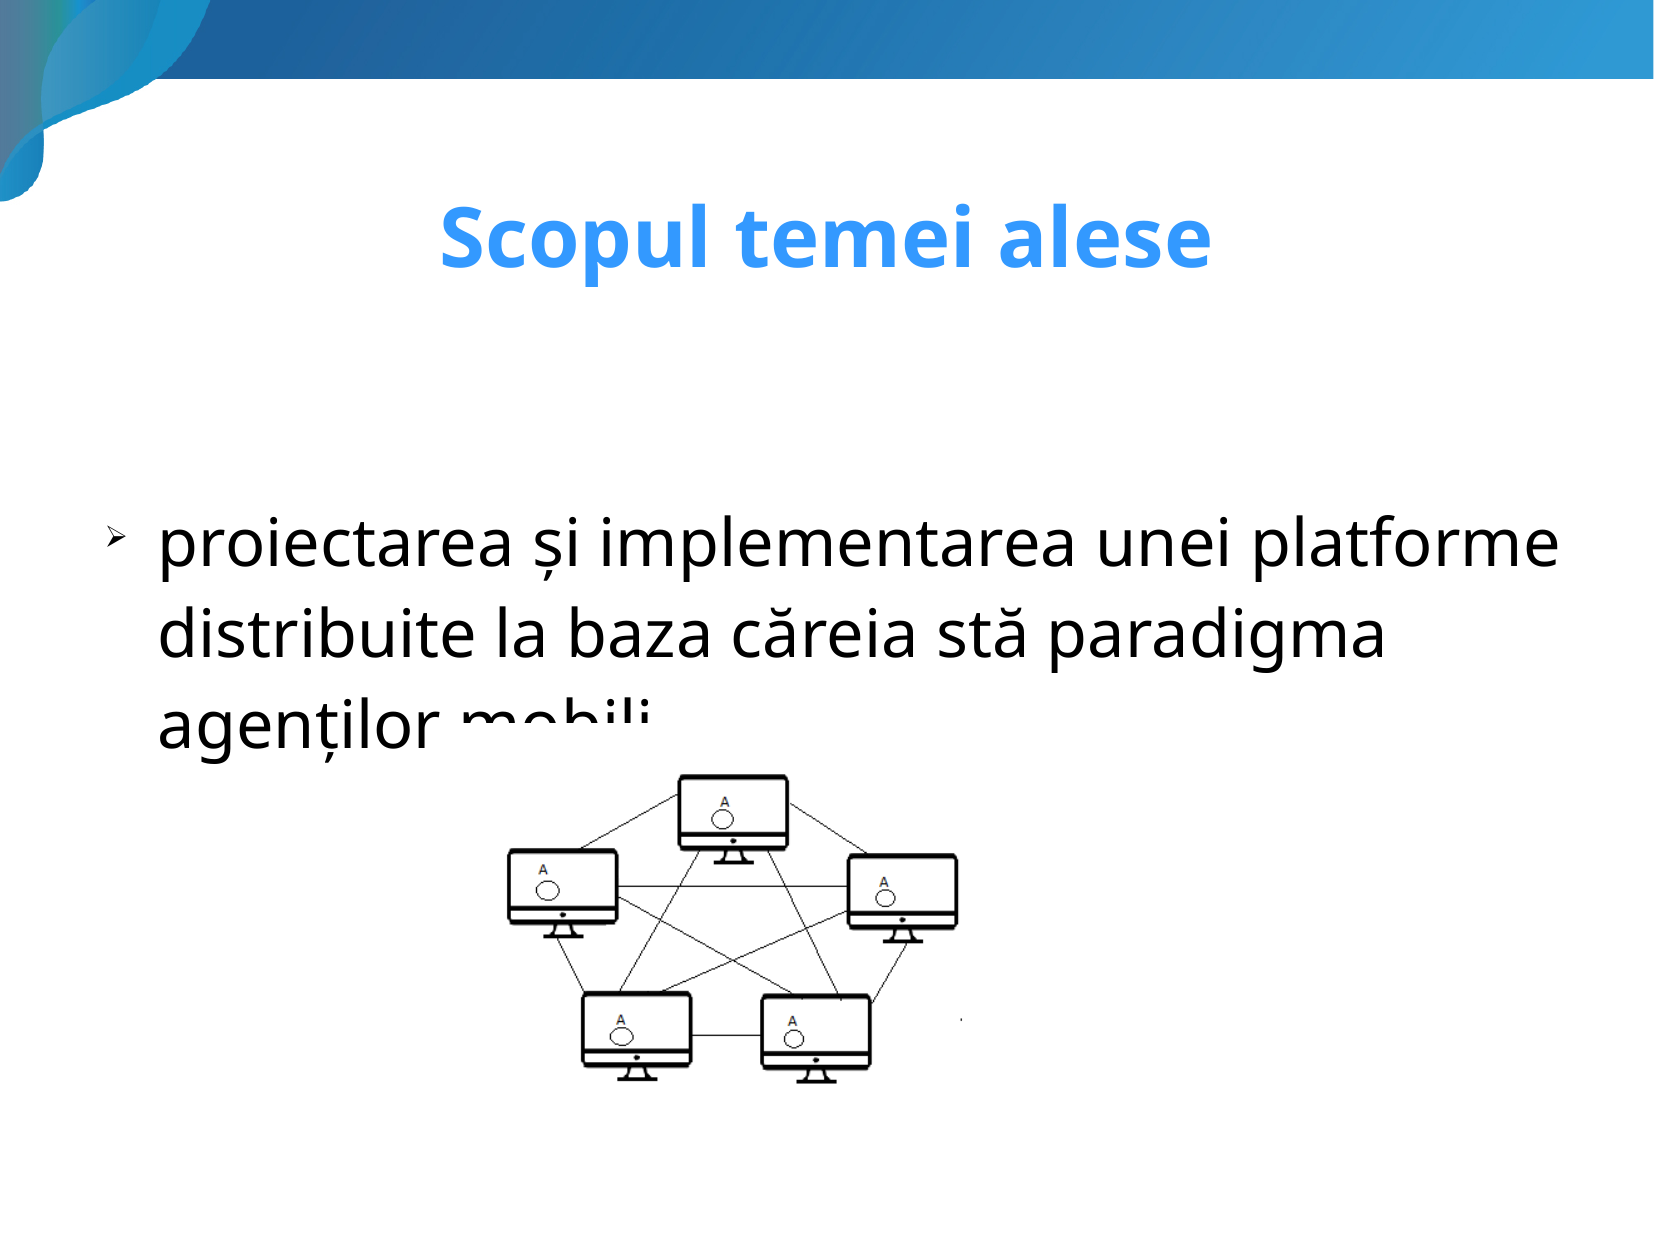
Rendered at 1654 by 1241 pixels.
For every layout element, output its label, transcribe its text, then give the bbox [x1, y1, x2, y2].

picture [0, 0, 1654, 1241]
list proiectarea și implementarea unei platforme distribuite la baza căreia stă paradigma agenților mobili. [86, 375, 1576, 741]
title Scopul temei alese [82, 139, 1571, 332]
